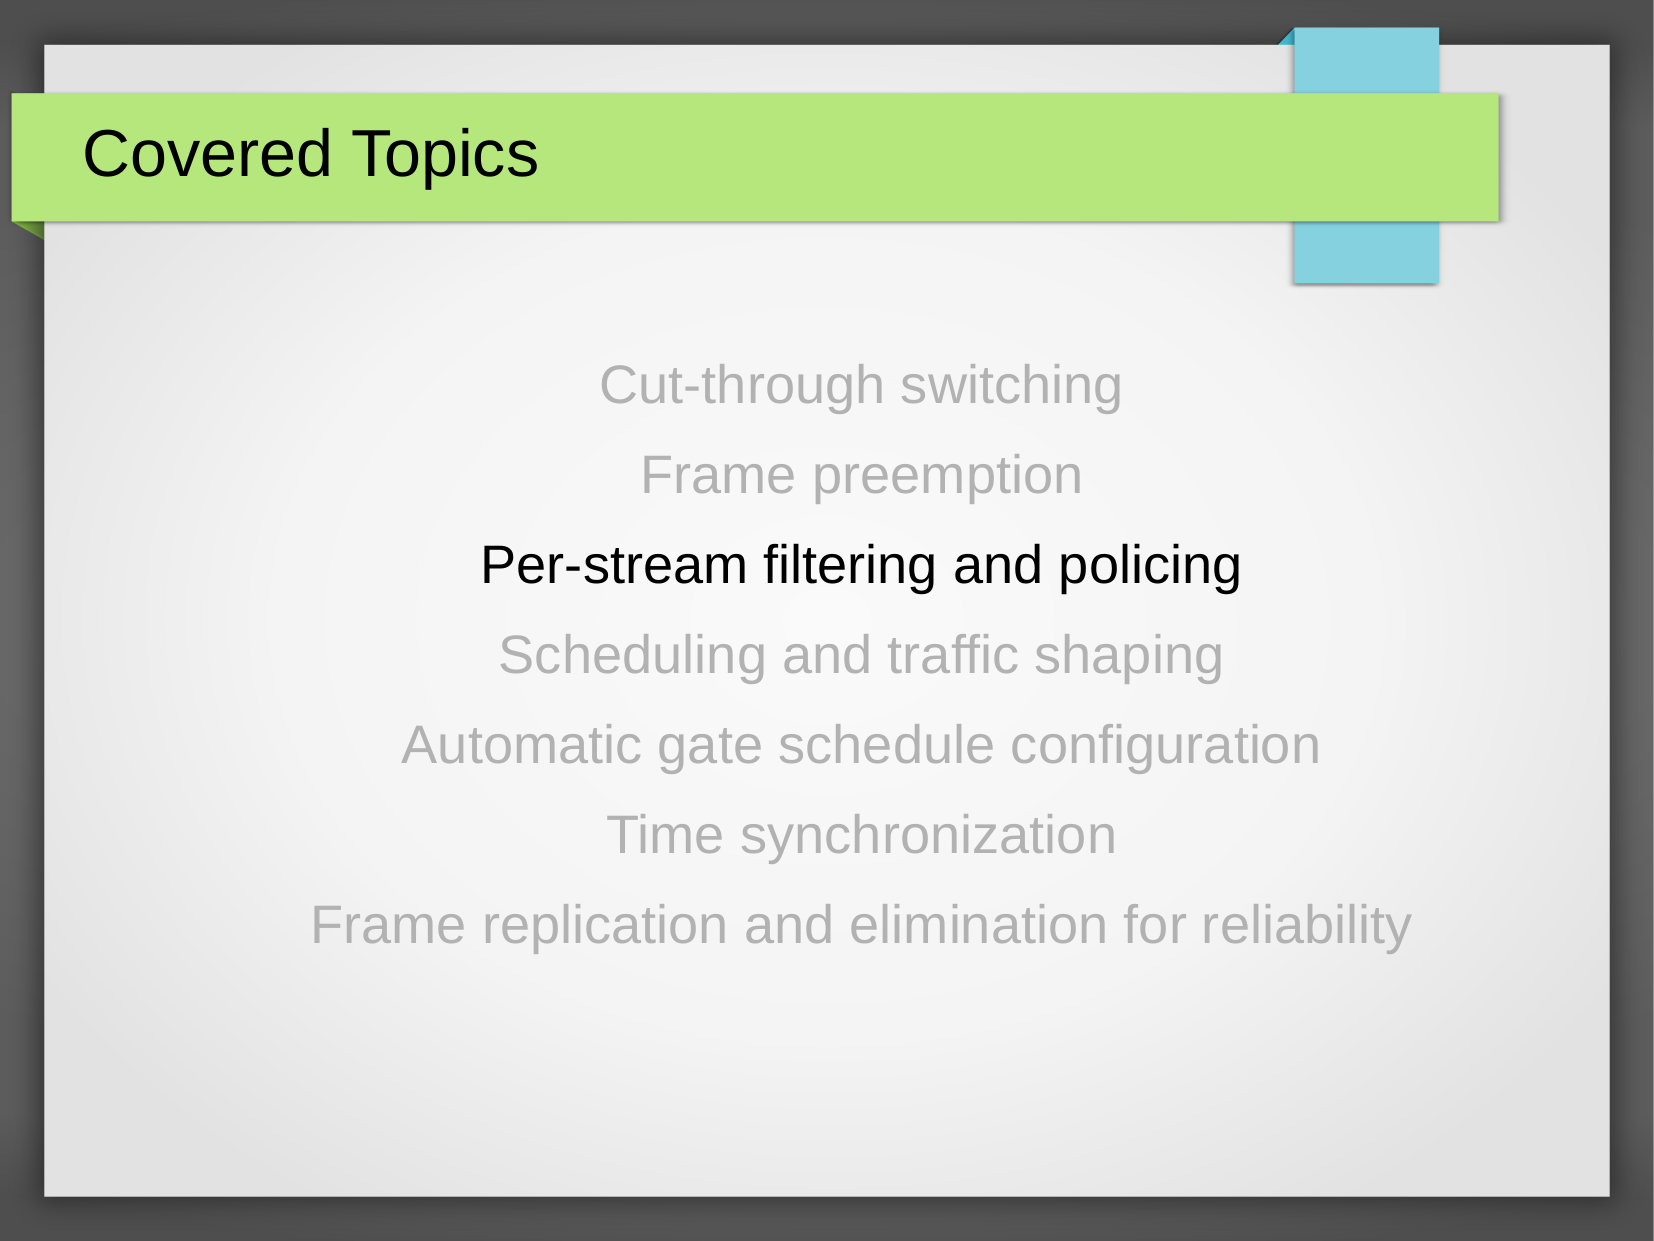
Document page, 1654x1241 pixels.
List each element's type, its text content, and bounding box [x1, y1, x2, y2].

picture [0, 0, 1654, 1241]
list Cut-through switching Frame preemption Per-stream filtering and policing Scheduling and traffic shaping Automatic gate schedule configuration Time synchronization Frame replication and elimination for reliability [82, 295, 1571, 1015]
title Covered Topics [82, 94, 1264, 213]
